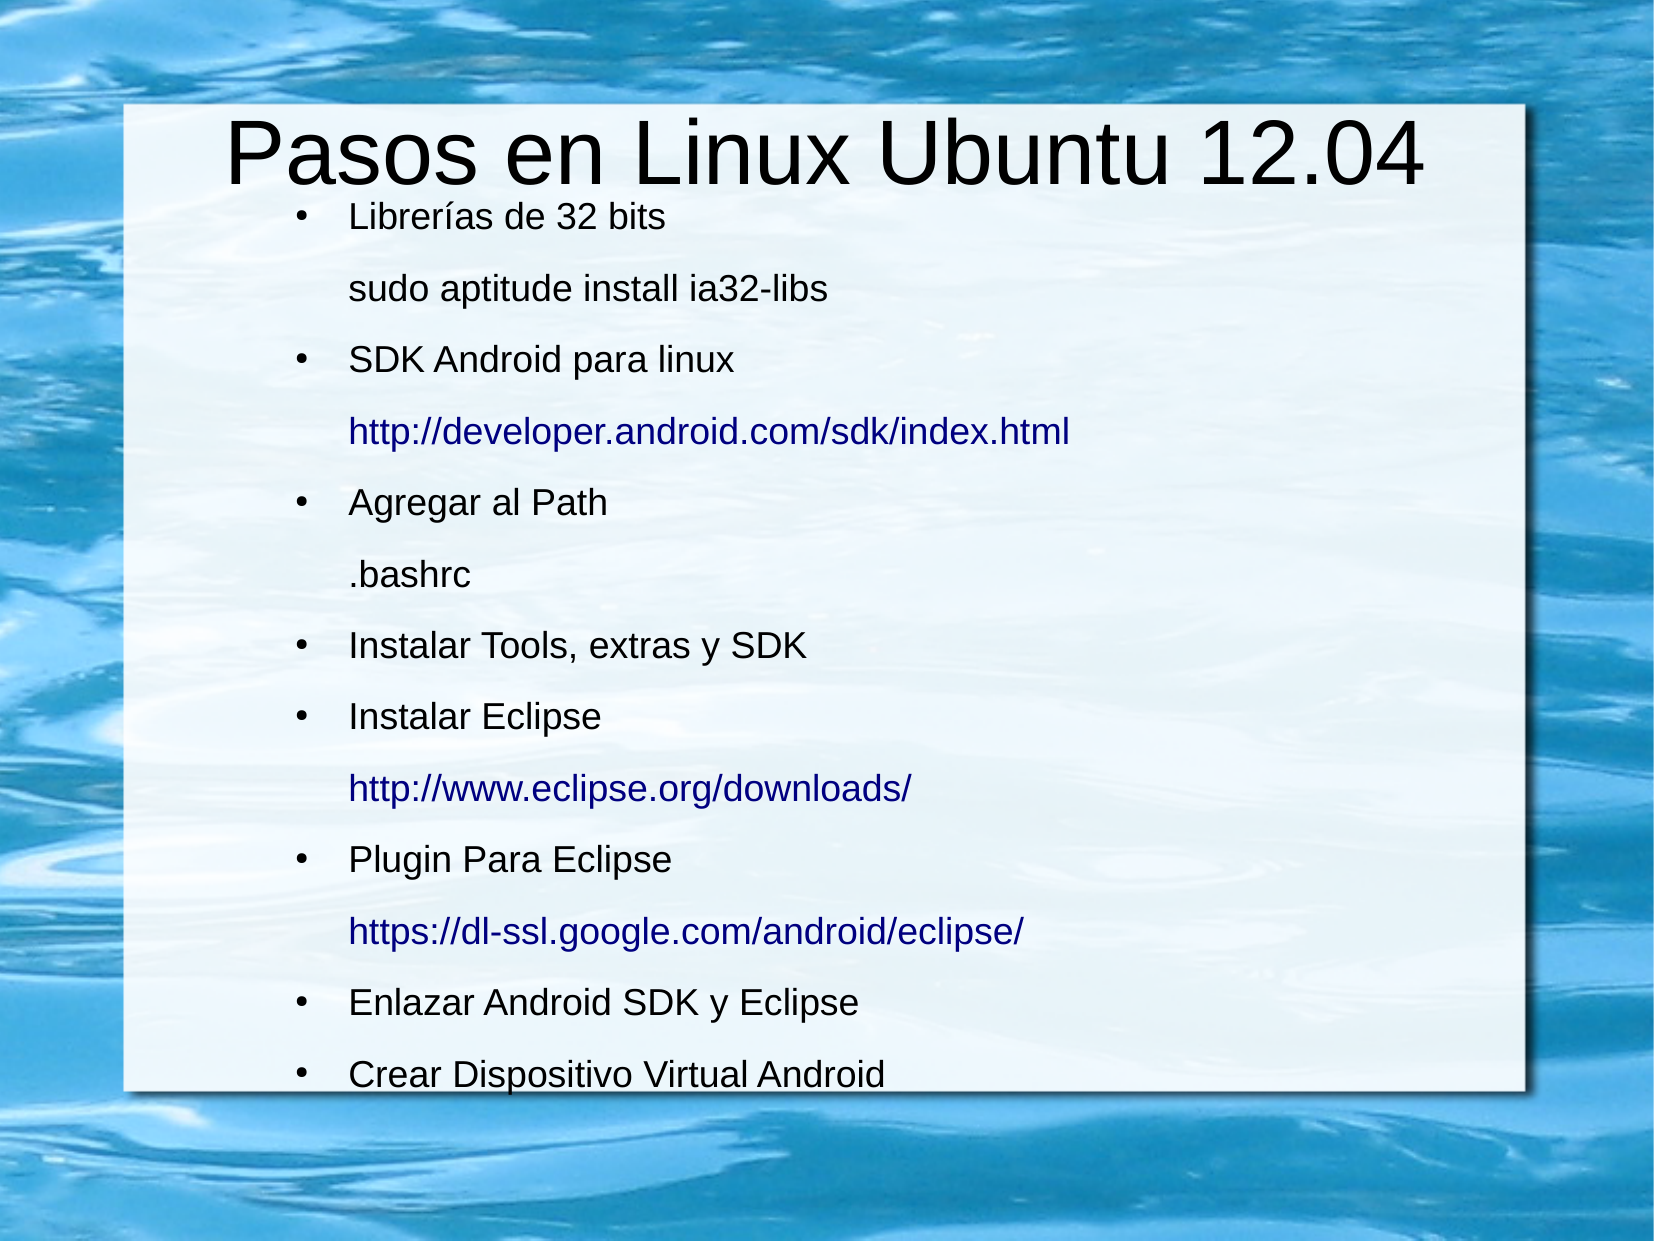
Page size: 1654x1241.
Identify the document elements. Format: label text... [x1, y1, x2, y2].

picture [0, 0, 1654, 1241]
list Librerías de 32 bits sudo aptitude install ia32-libs SDK Android para linux http://developer.android.com/sdk/index.html Agregar al Path .bashrc Instalar Tools, extras y SDK Instalar Eclipse http://www.eclipse.org/downloads/ Plugin Para Eclipse https://dl-ssl.google.com/android/eclipse/ Enlazar Android SDK y Eclipse Crear Dispositivo Virtual Android [277, 195, 1654, 1096]
title Pasos en Linux Ubuntu 12.04 [82, 49, 1571, 257]
